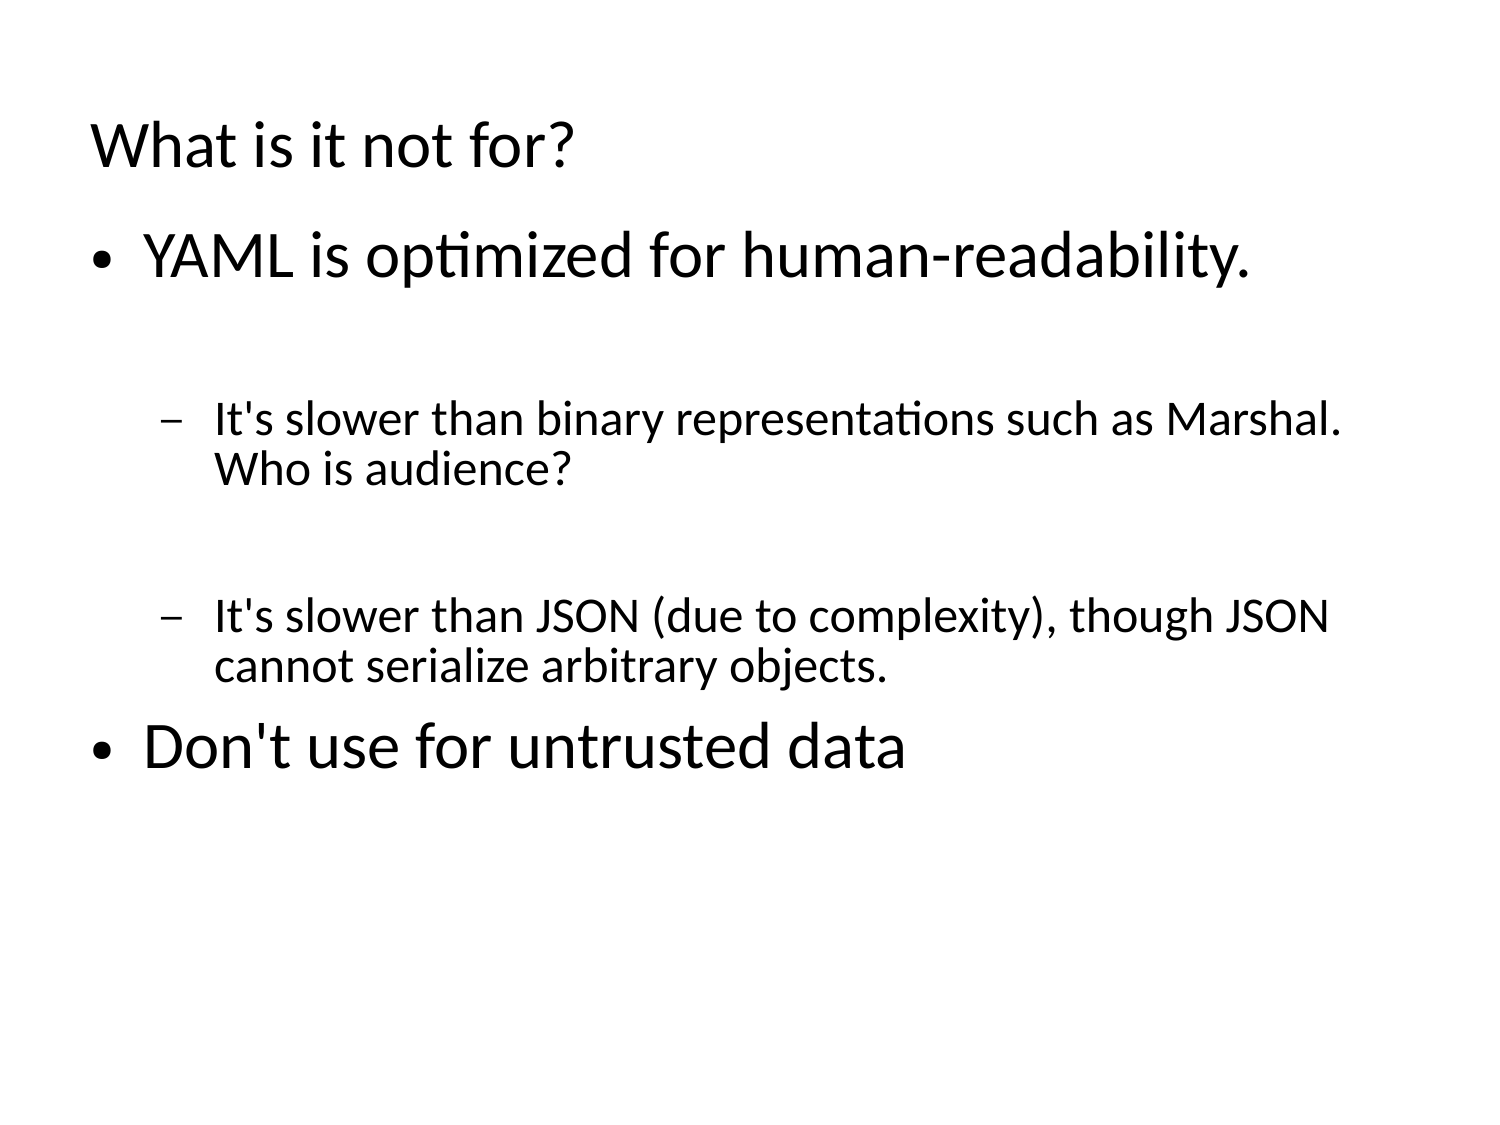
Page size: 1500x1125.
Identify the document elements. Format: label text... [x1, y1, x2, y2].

title What is it not for? [90, 29, 1366, 227]
list YAML is optimized for human-readability. It's slower than binary representations such as Marshal. Who is audience? It's slower than JSON (due to complexity), though JSON cannot serialize arbitrary objects. Don't use for untrusted data [72, 227, 1393, 881]
